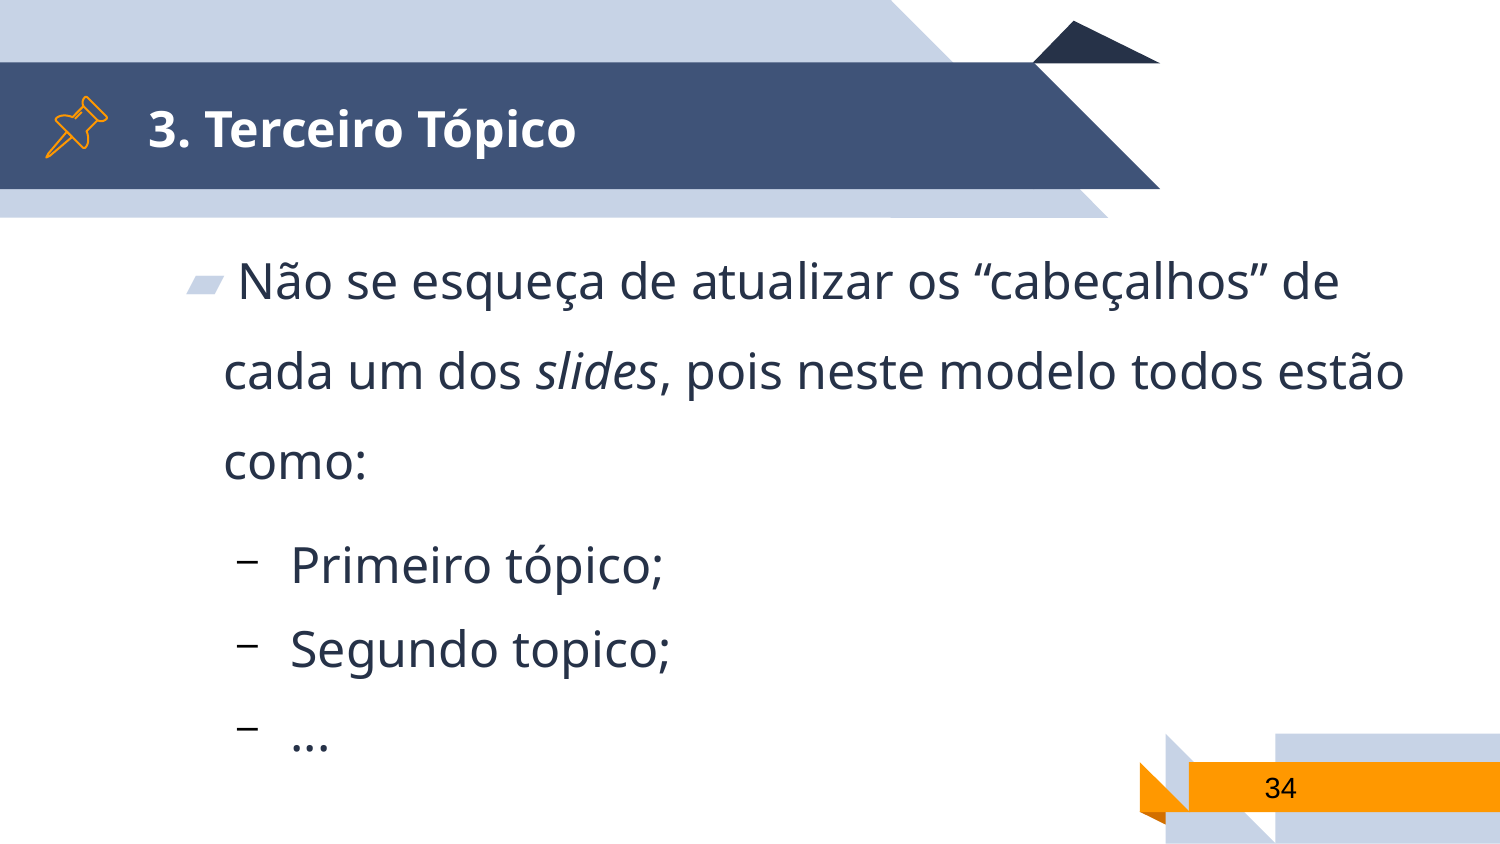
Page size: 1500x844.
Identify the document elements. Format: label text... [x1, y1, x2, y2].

title 3. Terceiro Tópico [133, 64, 1035, 190]
list Não se esqueça de atualizar os “cabeçalhos” de cada um dos slides, pois neste modelo todos estão como: Primeiro tópico; Segundo topico; ... [133, 335, 1430, 556]
slide_number <number> [1249, 760, 1494, 813]
